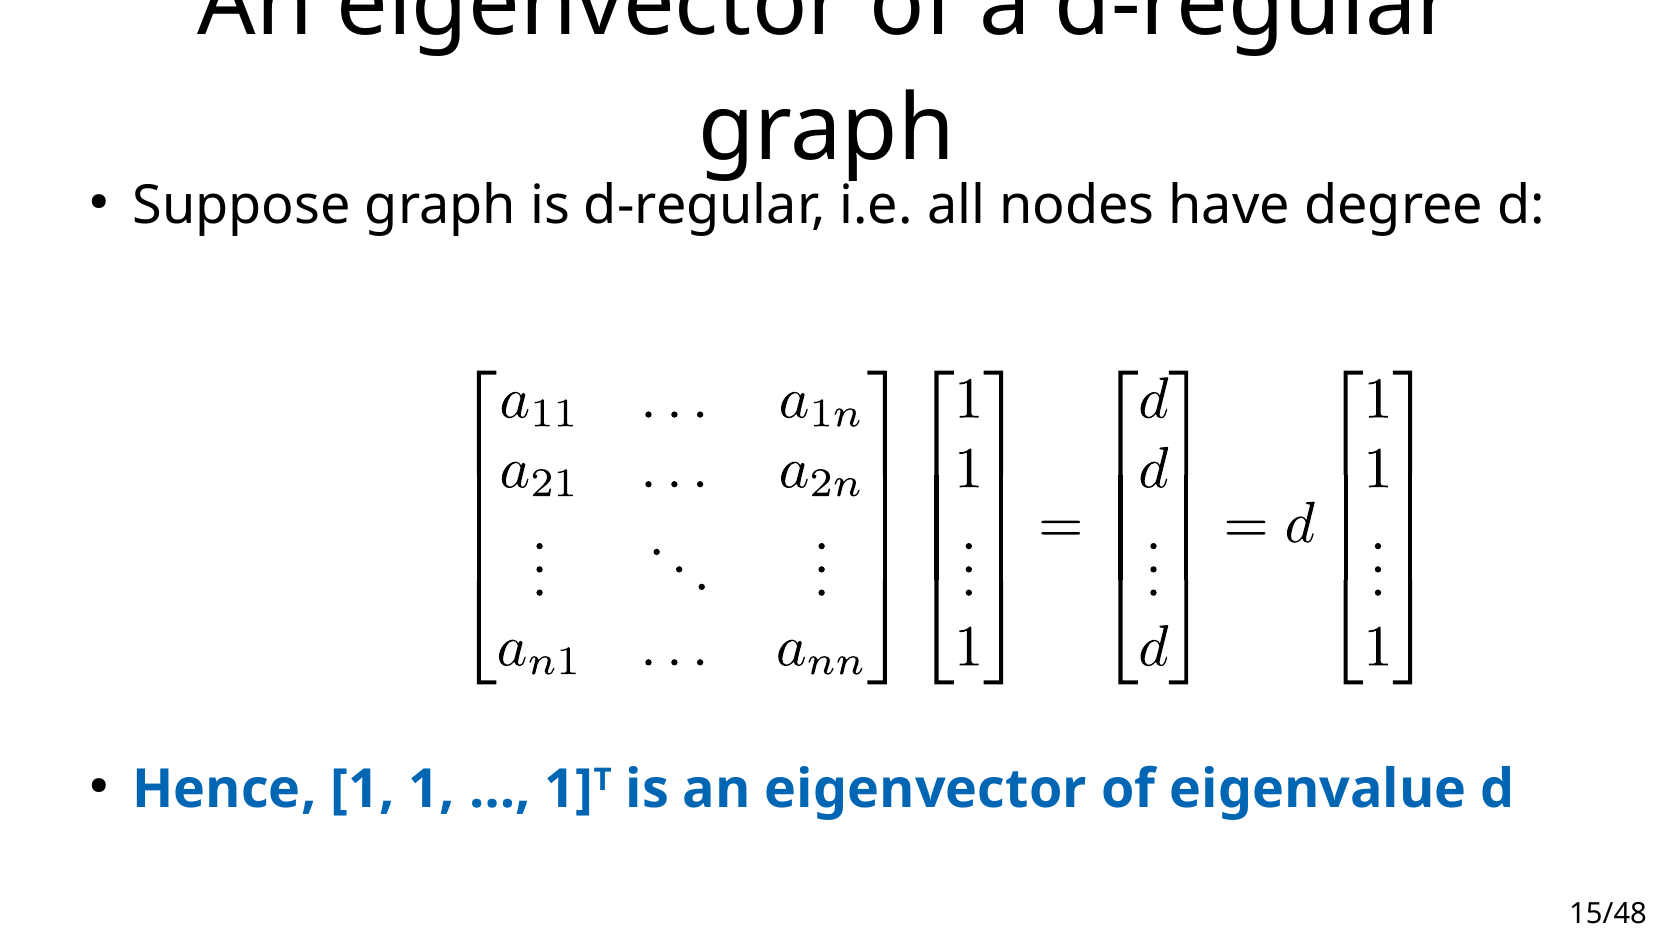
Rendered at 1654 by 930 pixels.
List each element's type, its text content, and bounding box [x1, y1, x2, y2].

title An eigenvector of a d-regular graph [82, 0, 1571, 126]
list Suppose graph is d-regular, i.e. all nodes have degree d: Hence, [1, 1, …, 1]T is an eigenvector of eigenvalue d [75, 165, 1564, 886]
text_box [457, 370, 1432, 685]
